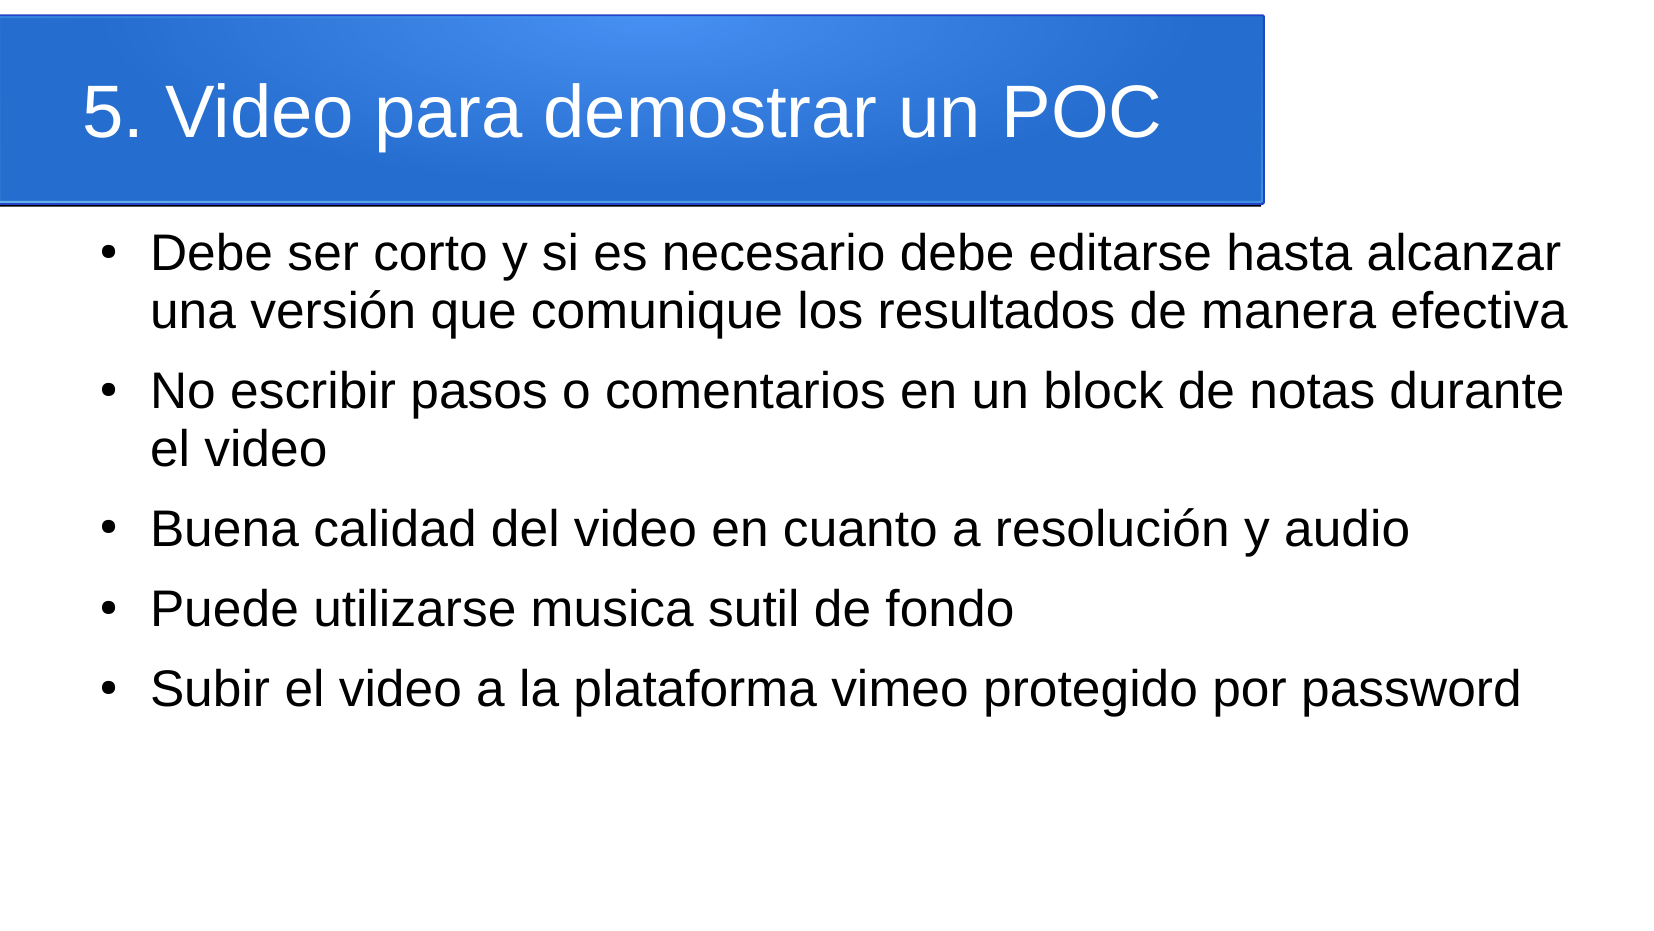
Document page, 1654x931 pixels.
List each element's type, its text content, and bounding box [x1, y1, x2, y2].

list Debe ser corto y si es necesario debe editarse hasta alcanzar una versión que comunique los resultados de manera efectiva No escribir pasos o comentarios en un block de notas durante el video Buena calidad del video en cuanto a resolución y audio Puede utilizarse musica sutil de fondo Subir el video a la plataforma vimeo protegido por password [82, 224, 1571, 764]
title 5. Video para demostrar un POC [82, 35, 1235, 189]
